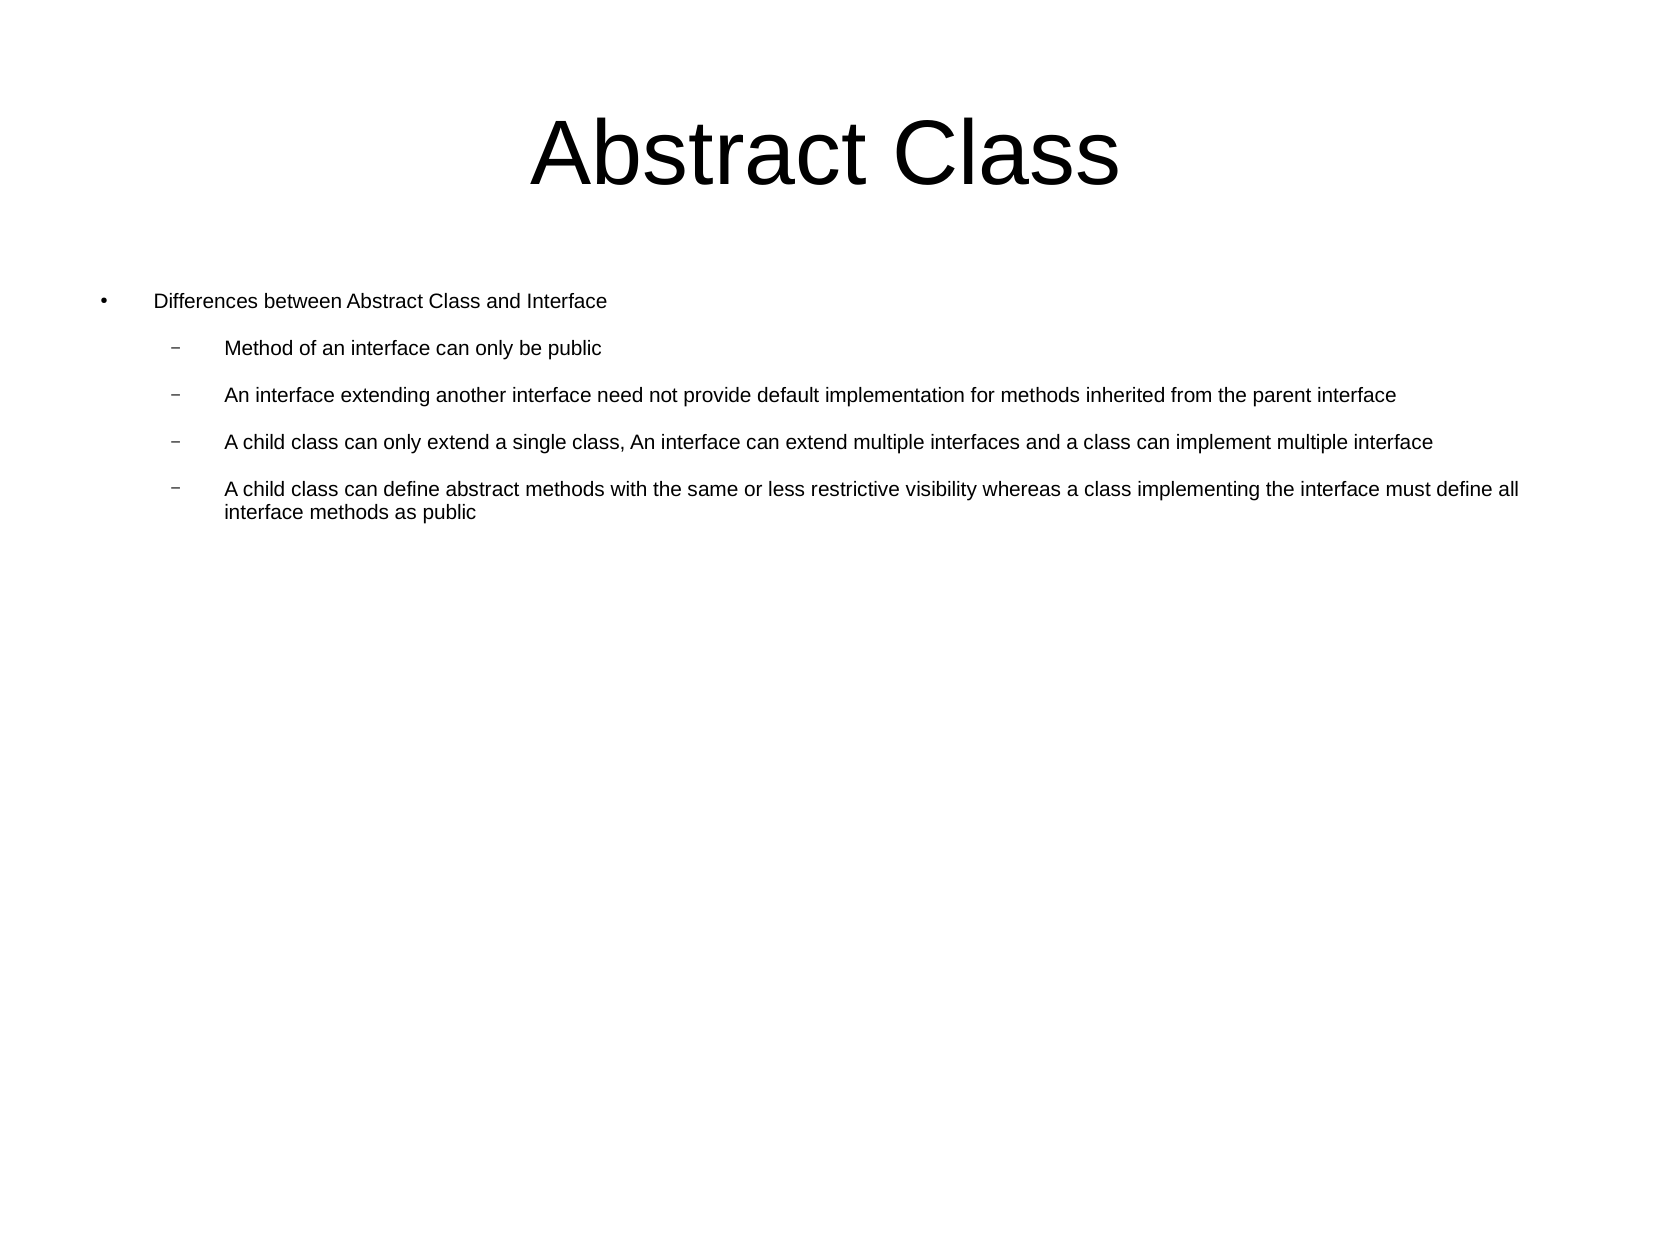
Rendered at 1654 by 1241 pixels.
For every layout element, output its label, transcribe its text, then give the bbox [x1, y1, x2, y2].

title Abstract Class [82, 49, 1571, 257]
list Differences between Abstract Class and Interface Method of an interface can only be public An interface extending another interface need not provide default implementation for methods inherited from the parent interface A child class can only extend a single class, An interface can extend multiple interfaces and a class can implement multiple interface A child class can define abstract methods with the same or less restrictive visibility whereas a class implementing the interface must define all interface methods as public [82, 290, 1571, 1201]
